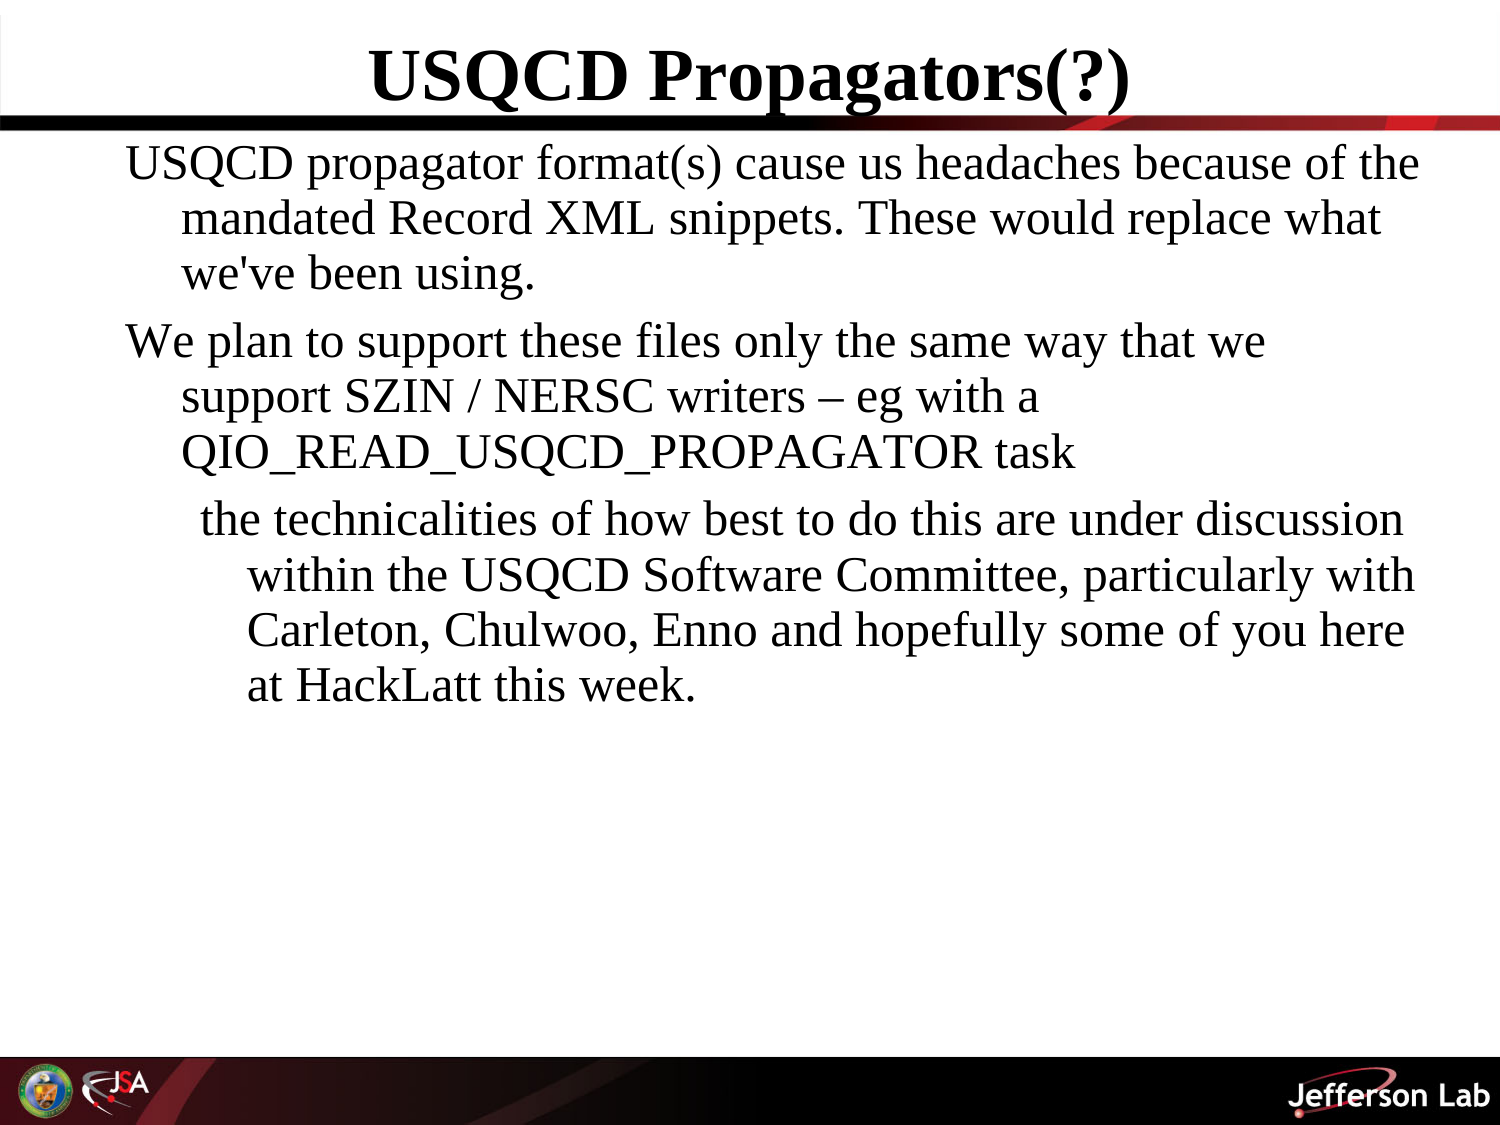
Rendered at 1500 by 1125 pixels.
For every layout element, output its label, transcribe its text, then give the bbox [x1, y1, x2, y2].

title USQCD Propagators(?) [112, 0, 1388, 151]
list USQCD propagator format(s) cause us headaches because of the mandated Record XML snippets. These would replace what we've been using. We plan to support these files only the same way that we support SZIN / NERSC writers – eg with a QIO_READ_USQCD_PROPAGATOR task the technicalities of how best to do this are under discussion within the USQCD Software Committee, particularly with Carleton, Chulwoo, Enno and hopefully some of you here at HackLatt this week. [125, 134, 1424, 996]
picture [0, 0, 1500, 1125]
